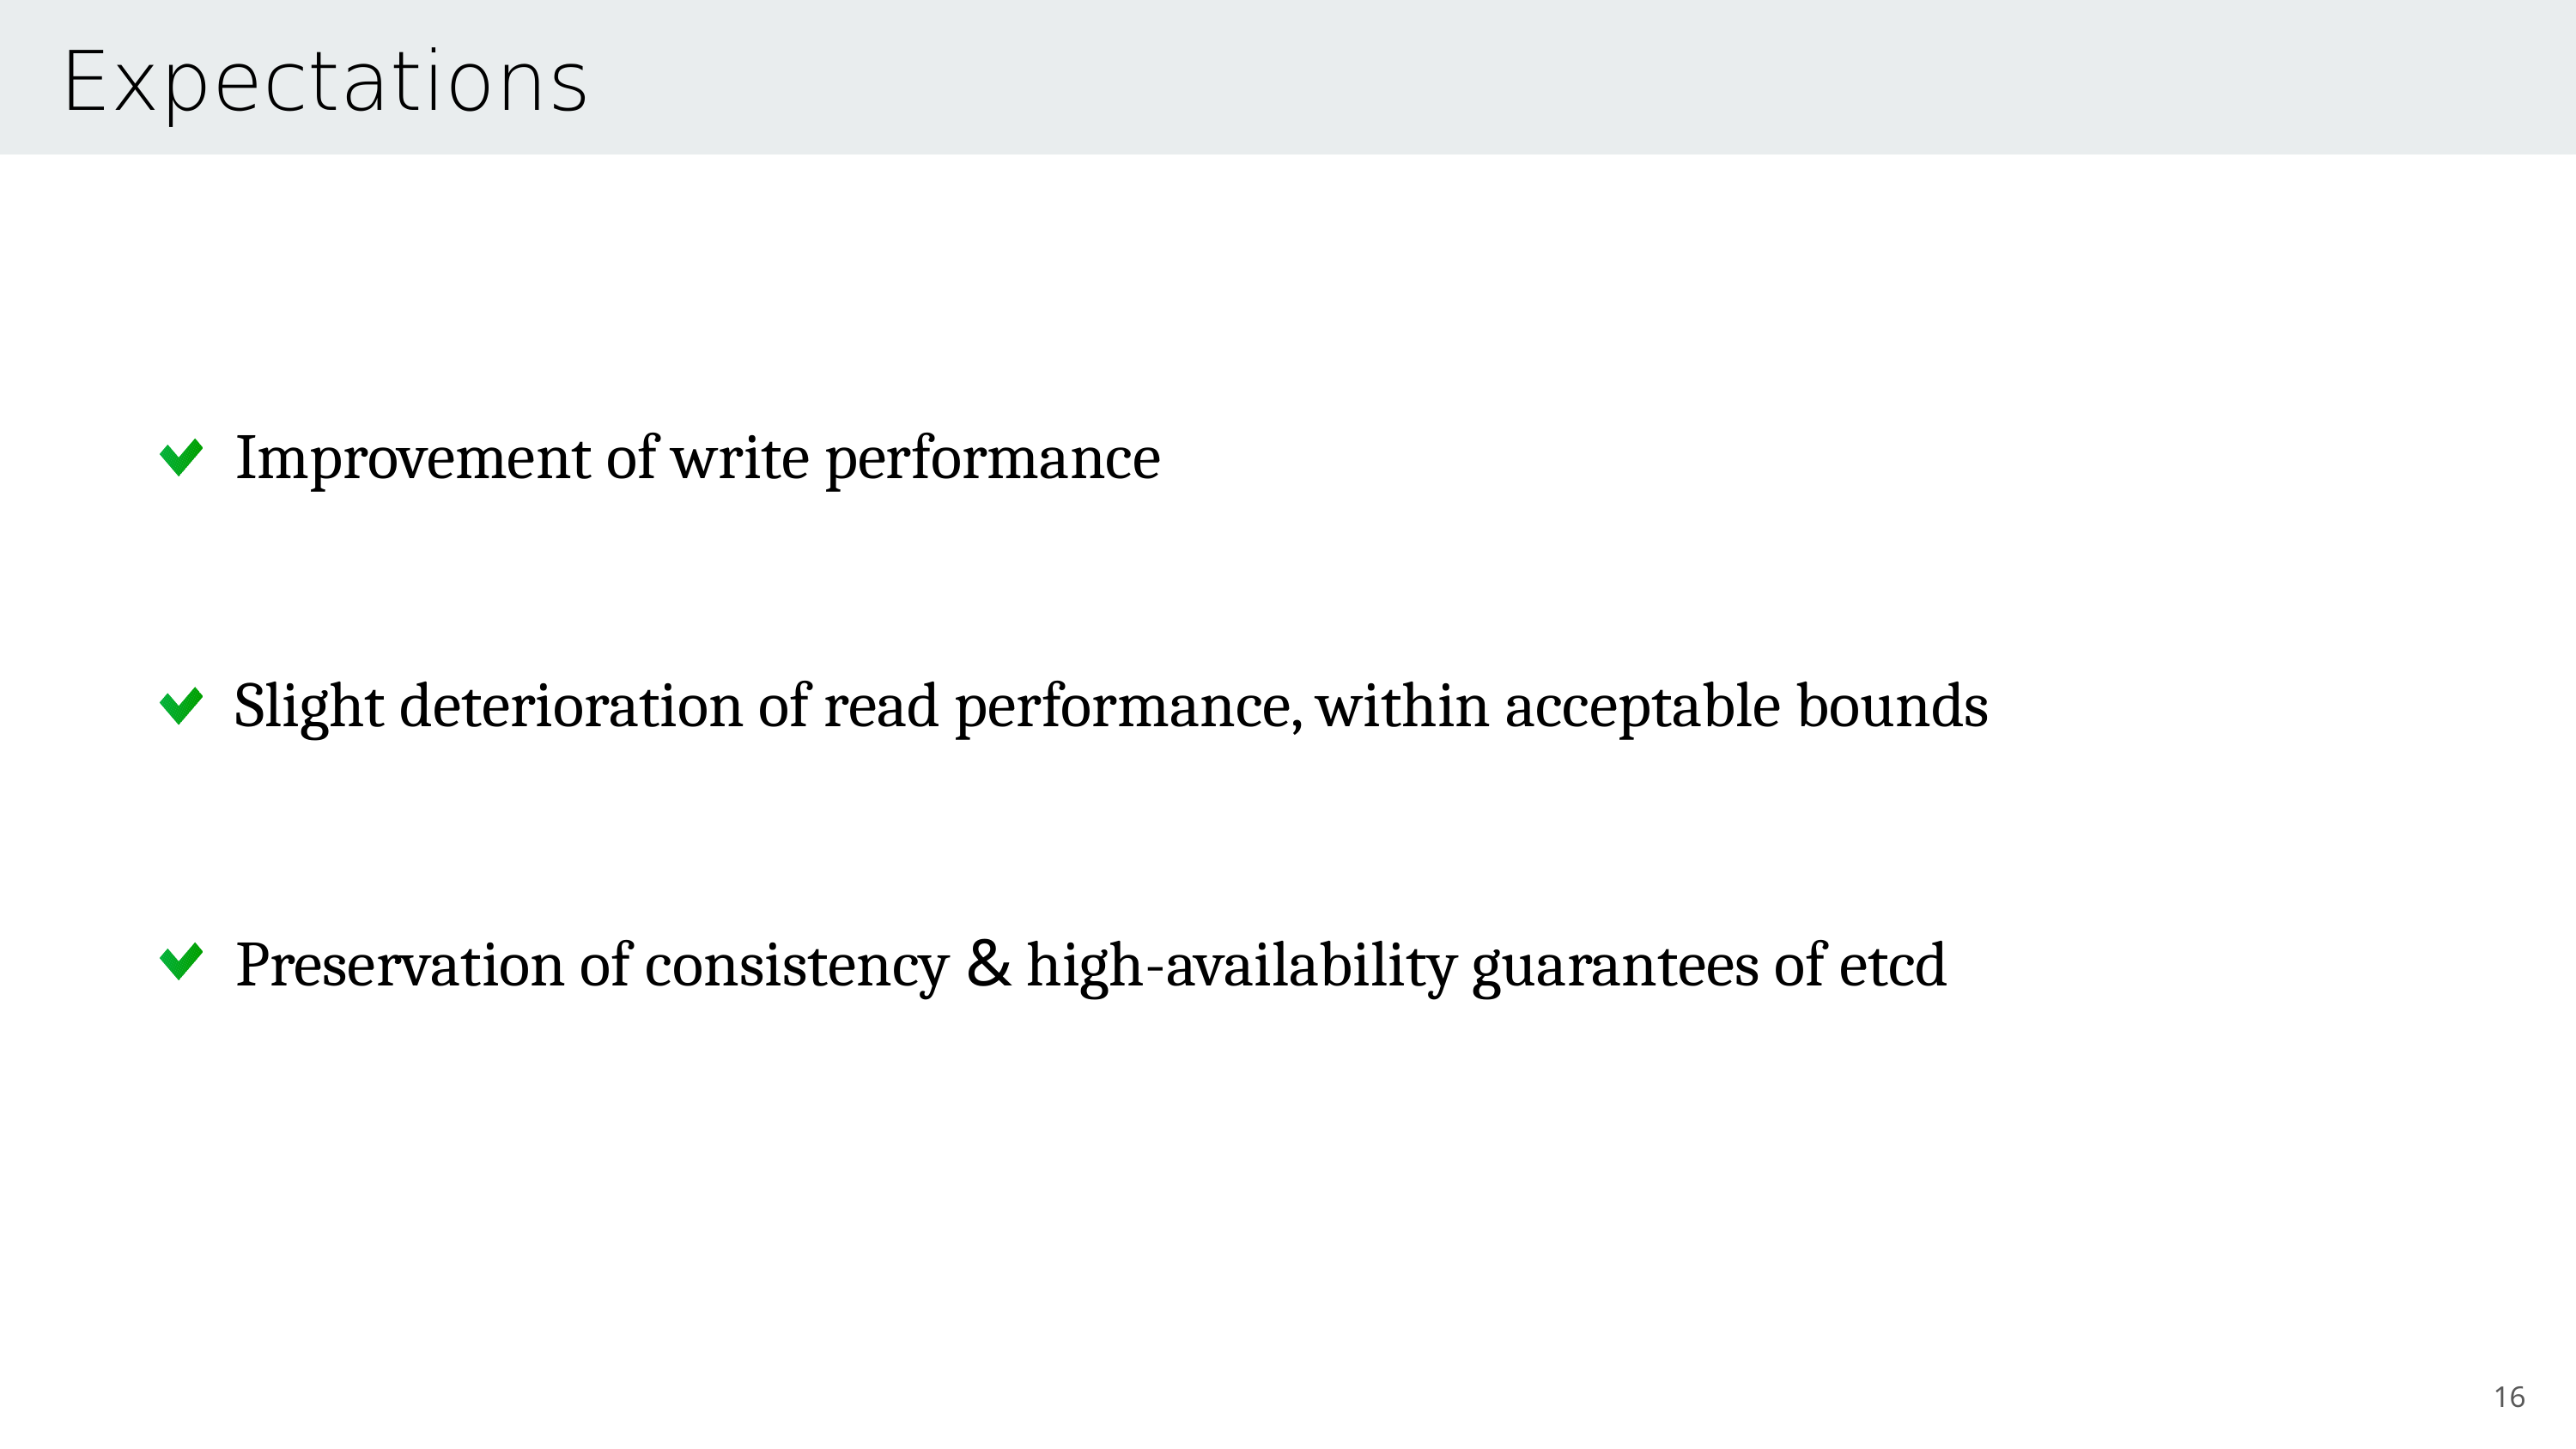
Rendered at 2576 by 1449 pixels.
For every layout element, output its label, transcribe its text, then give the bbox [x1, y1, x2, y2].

list Improvement of write performance Slight deterioration of read performance, within acceptable bounds Preservation of consistency & high-availability guarantees of etcd [143, 296, 2433, 1314]
title Expectations [59, 6, 2226, 158]
